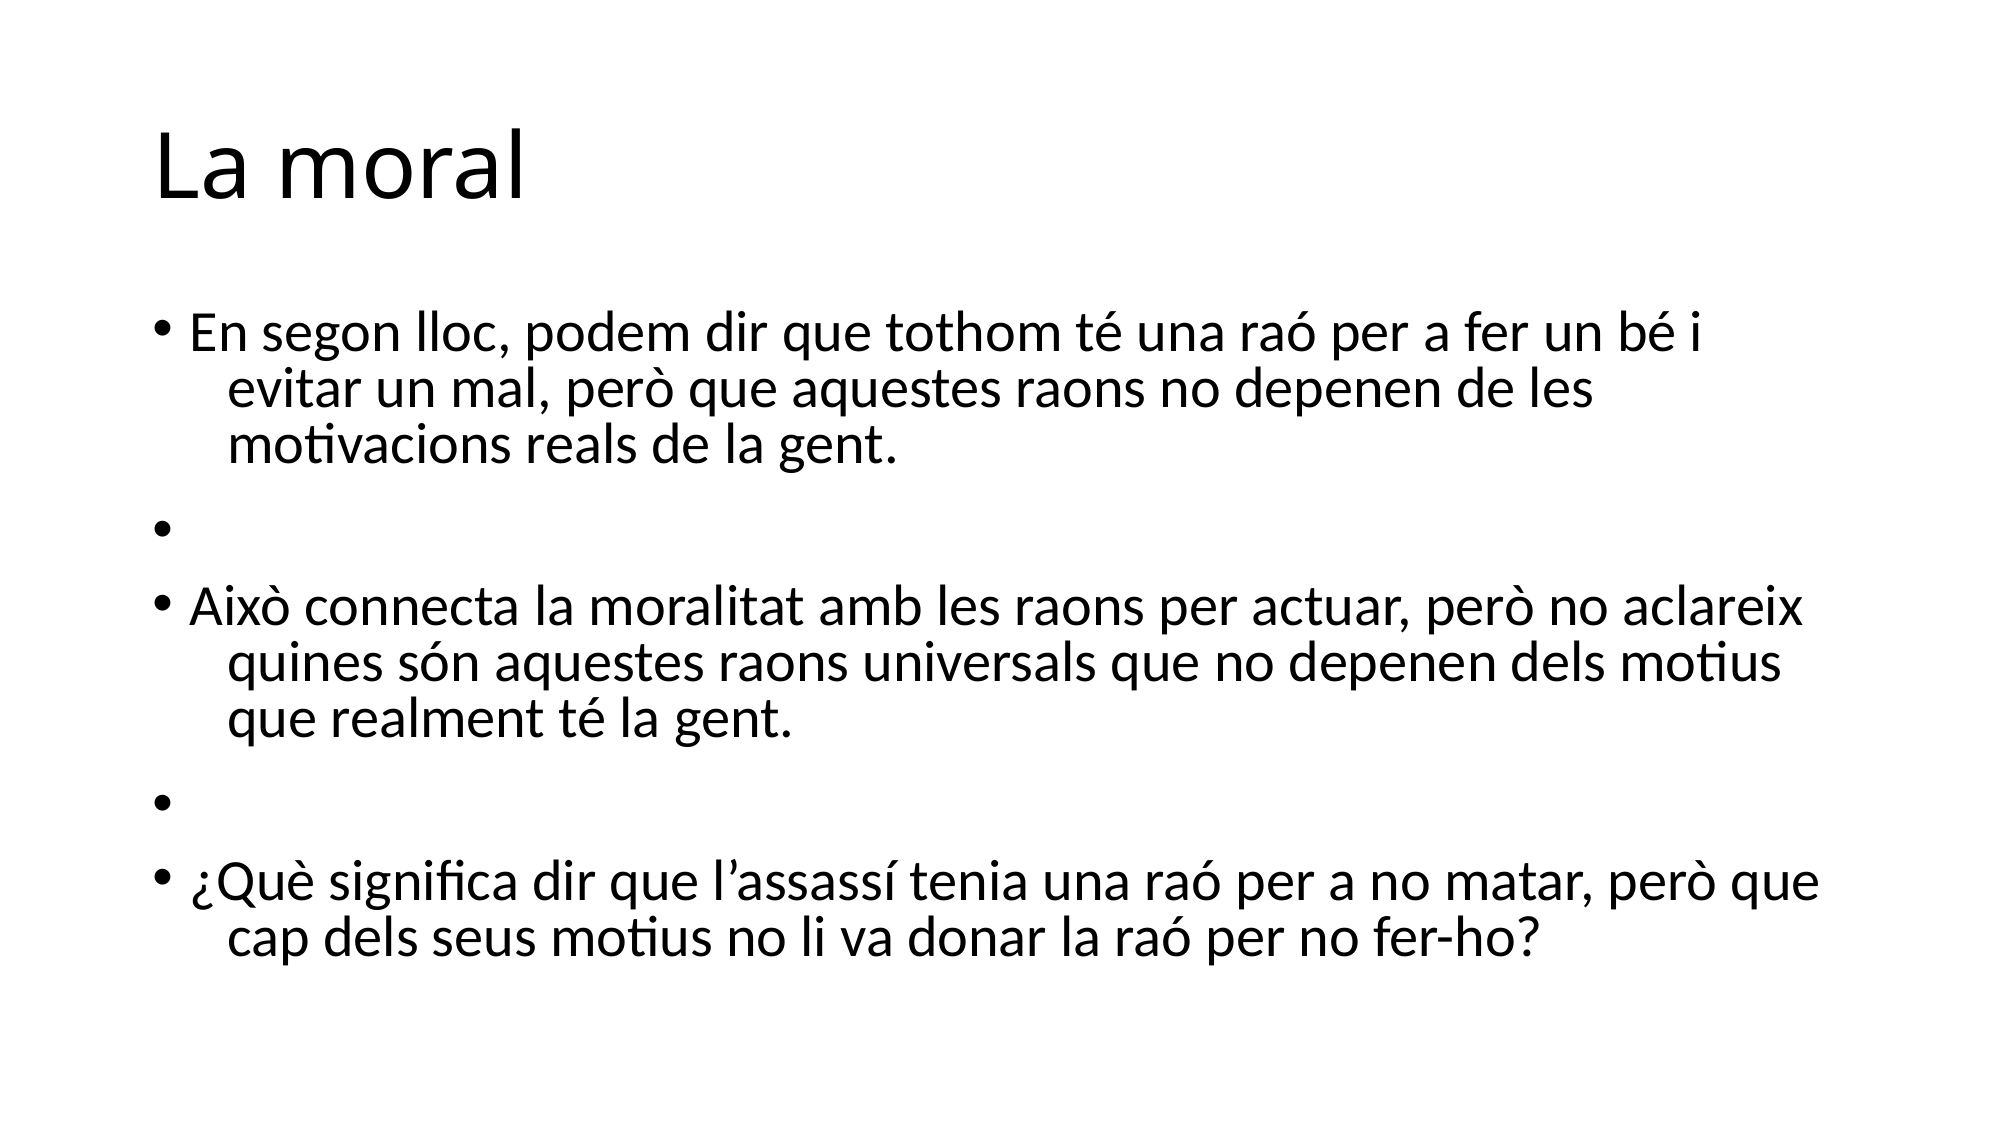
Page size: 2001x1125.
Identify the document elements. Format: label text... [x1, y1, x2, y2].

list En segon lloc, podem dir que tothom té una raó per a fer un bé i evitar un mal, però que aquestes raons no depenen de les motivacions reals de la gent. Això connecta la moralitat amb les raons per actuar, però no aclareix quines són aquestes raons universals que no depenen dels motius que realment té la gent. ¿Què significa dir que l’assassí tenia una raó per a no matar, però que cap dels seus motius no li va donar la raó per no fer-ho? [137, 299, 1863, 1014]
title La moral [137, 59, 1863, 278]
